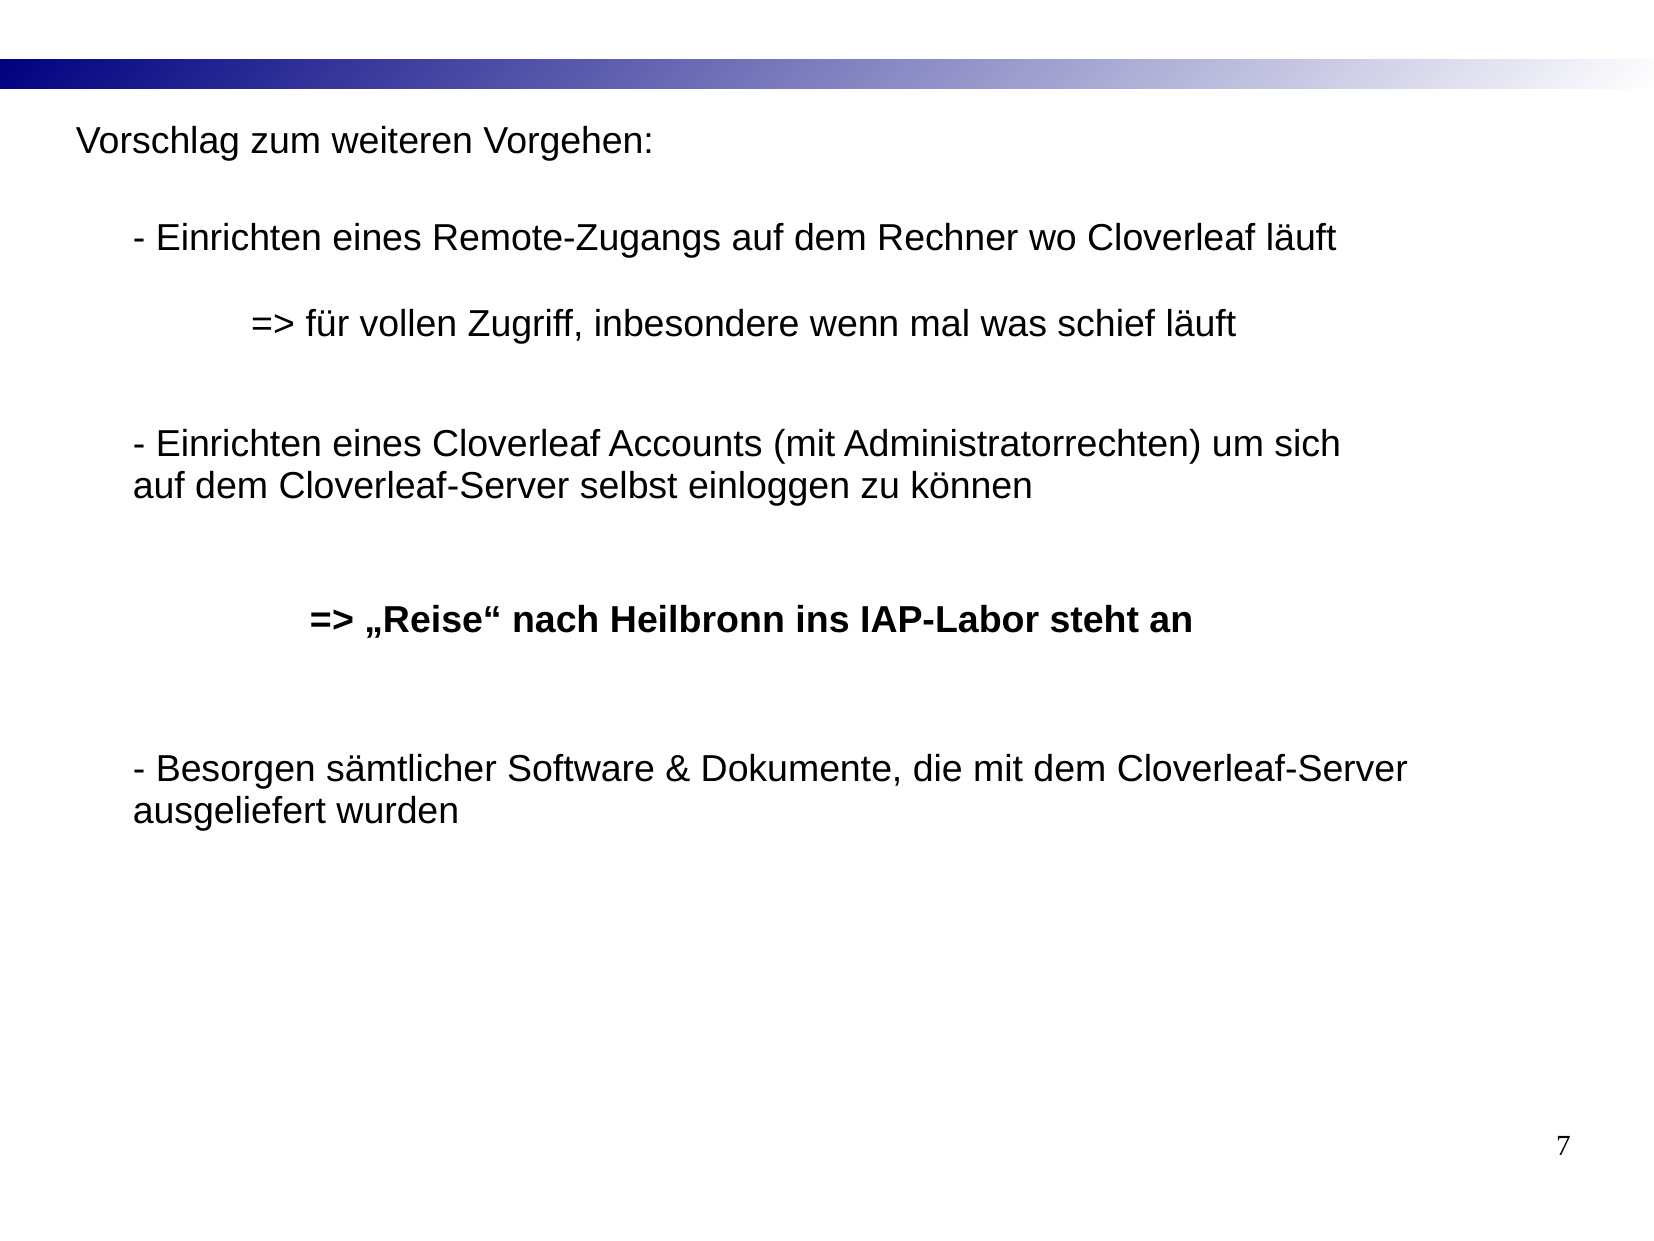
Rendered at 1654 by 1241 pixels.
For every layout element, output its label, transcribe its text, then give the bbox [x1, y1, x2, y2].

text_box => „Reise“ nach Heilbronn ins IAP-Labor steht an [295, 591, 1506, 650]
text_box => für vollen Zugriff, inbesondere wenn mal was schief läuft [236, 295, 1447, 353]
text_box - Besorgen sämtlicher Software & Dokumente, die mit dem Cloverleaf-Server ausgeliefert wurden [118, 740, 1506, 840]
text_box Vorschlag zum weiteren Vorgehen: [61, 112, 857, 170]
text_box [0, 59, 1654, 89]
text_box - Einrichten eines Cloverleaf Accounts (mit Administratorrechten) um sich auf dem Cloverleaf-Server selbst einloggen zu können [118, 415, 1418, 515]
text_box - Einrichten eines Remote-Zugangs auf dem Rechner wo Cloverleaf läuft [118, 208, 1418, 266]
